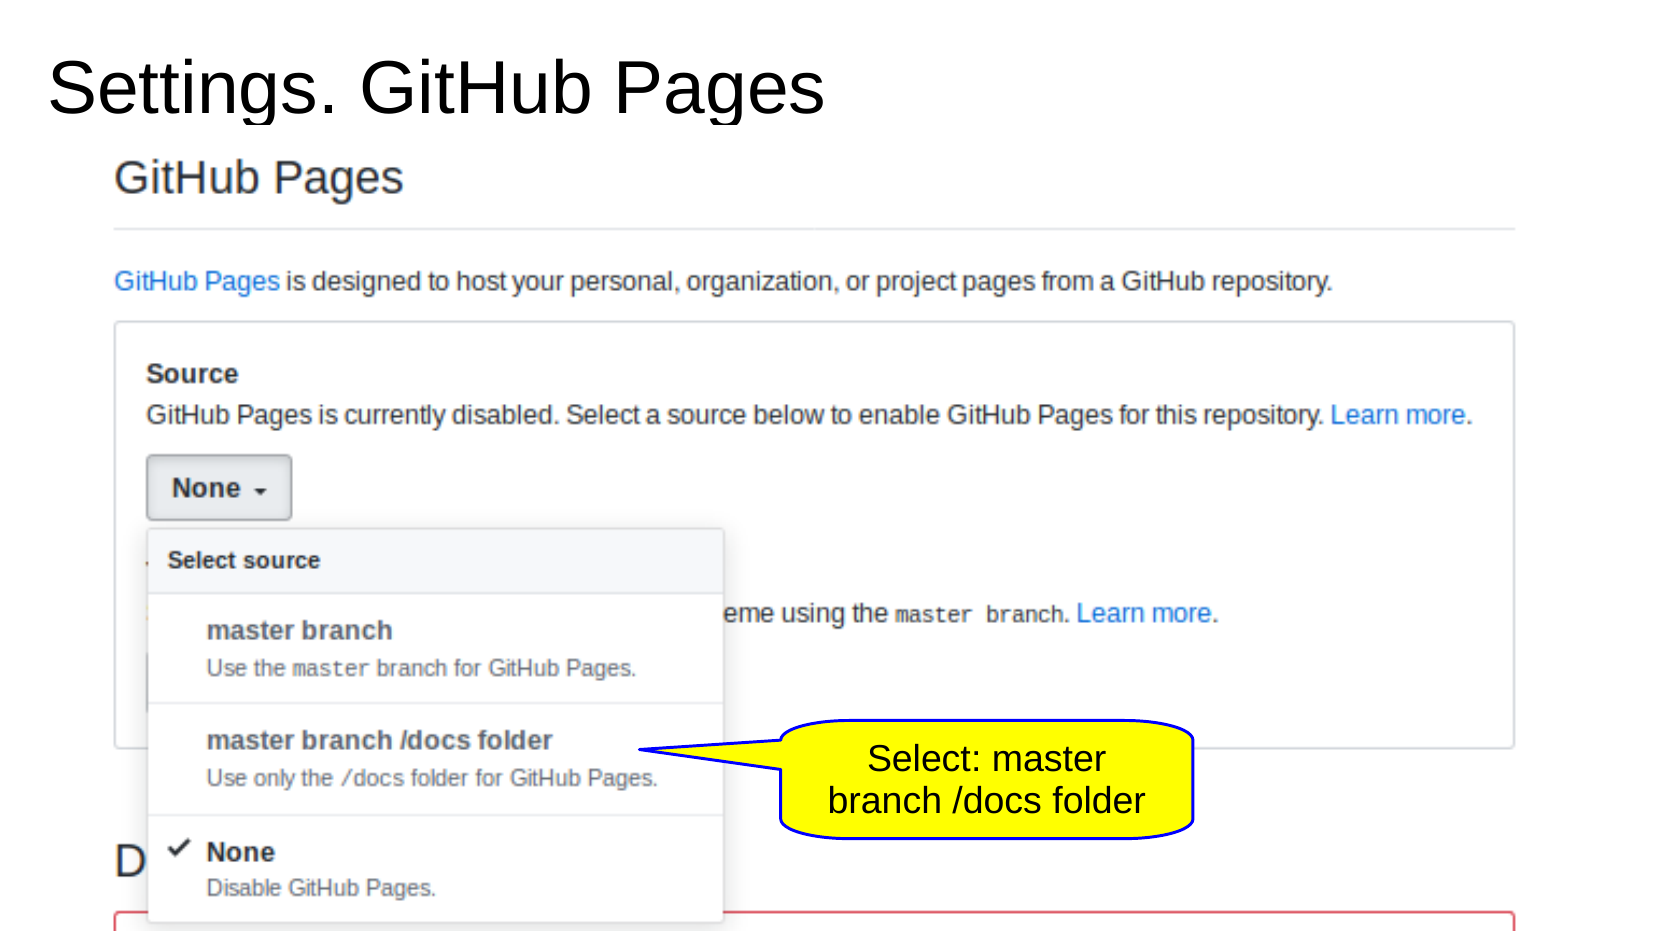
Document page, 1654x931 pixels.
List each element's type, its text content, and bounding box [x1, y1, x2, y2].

picture [82, 125, 1548, 931]
text_box Select: master branch /docs folder [639, 720, 1193, 839]
title Settings. GitHub Pages [47, 45, 1536, 130]
